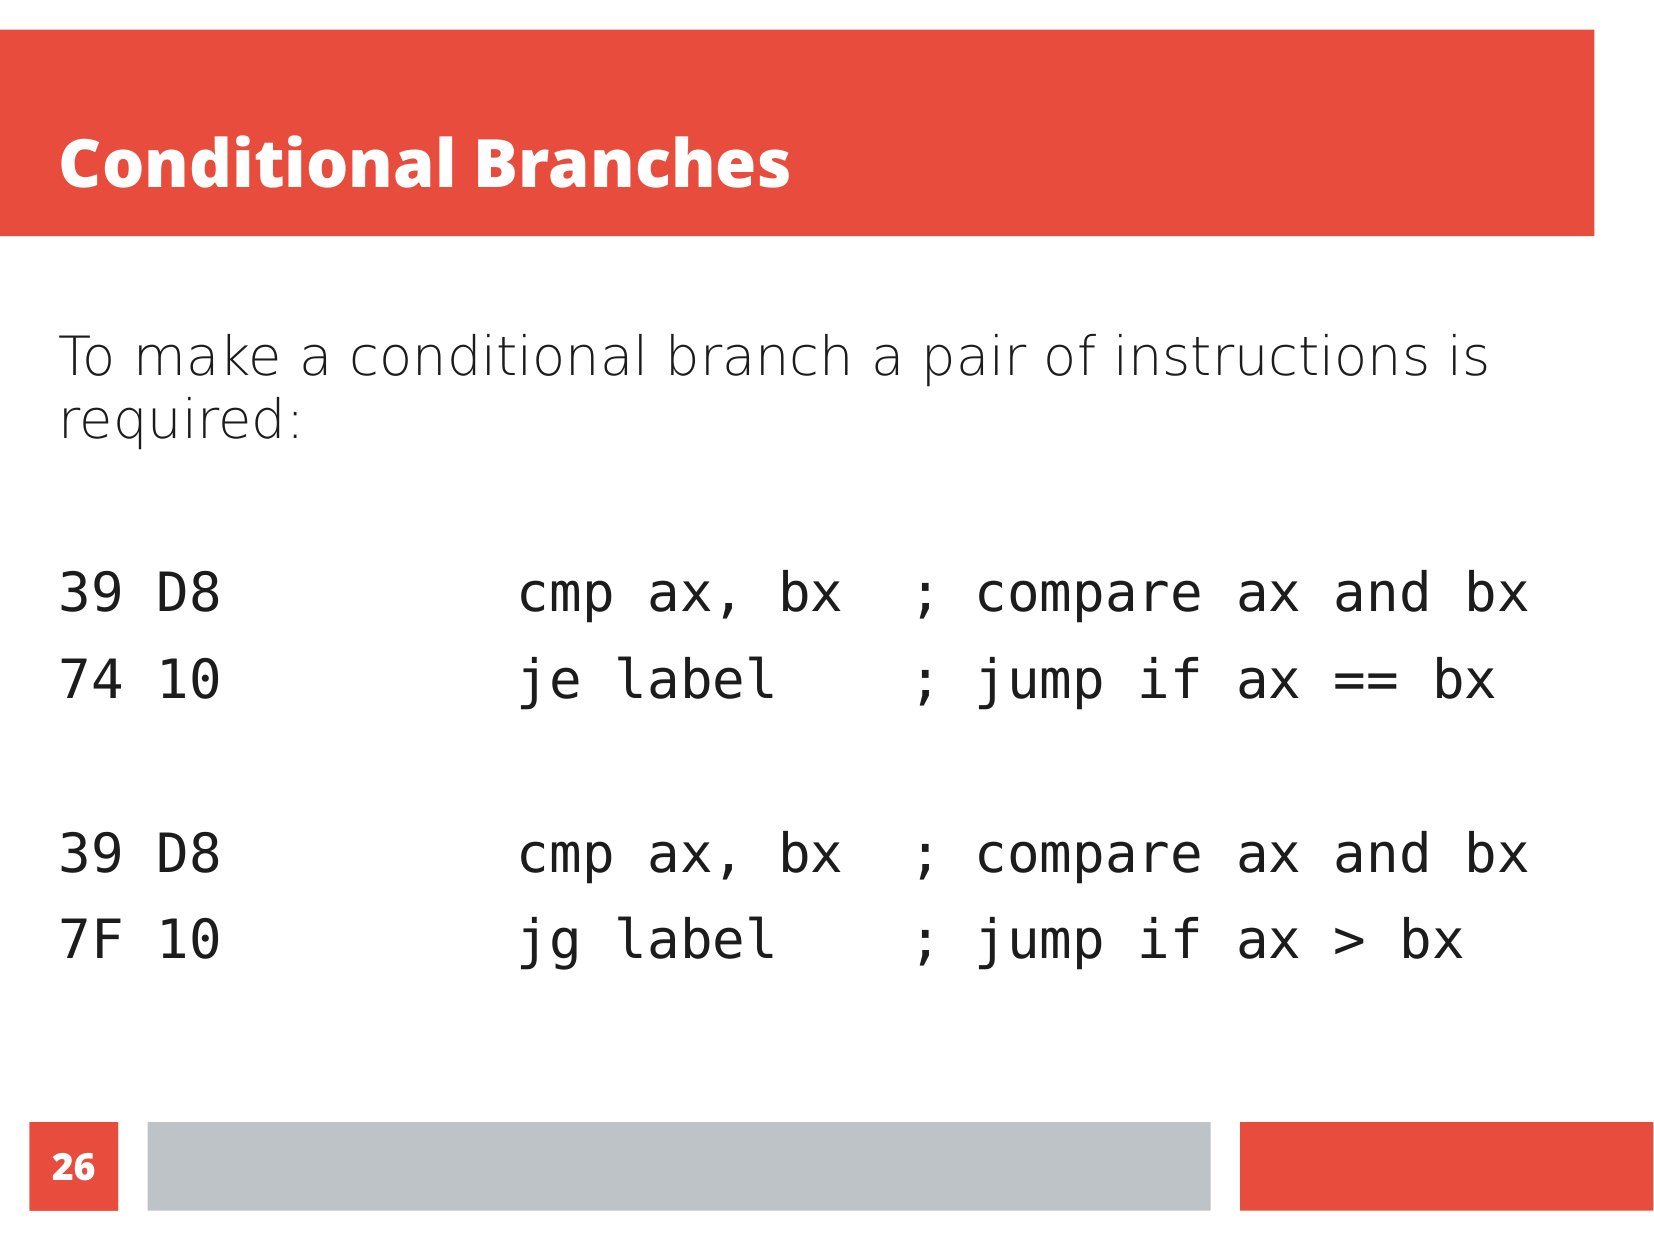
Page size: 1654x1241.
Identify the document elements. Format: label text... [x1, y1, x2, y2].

list To make a conditional branch a pair of instructions is required: 39 D8 cmp ax, bx ; compare ax and bx 74 10 je label ; jump if ax == bx 39 D8 cmp ax, bx ; compare ax and bx 7F 10 jg label ; jump if ax > bx [59, 324, 1565, 1093]
title Conditional Branches [59, 59, 1595, 207]
